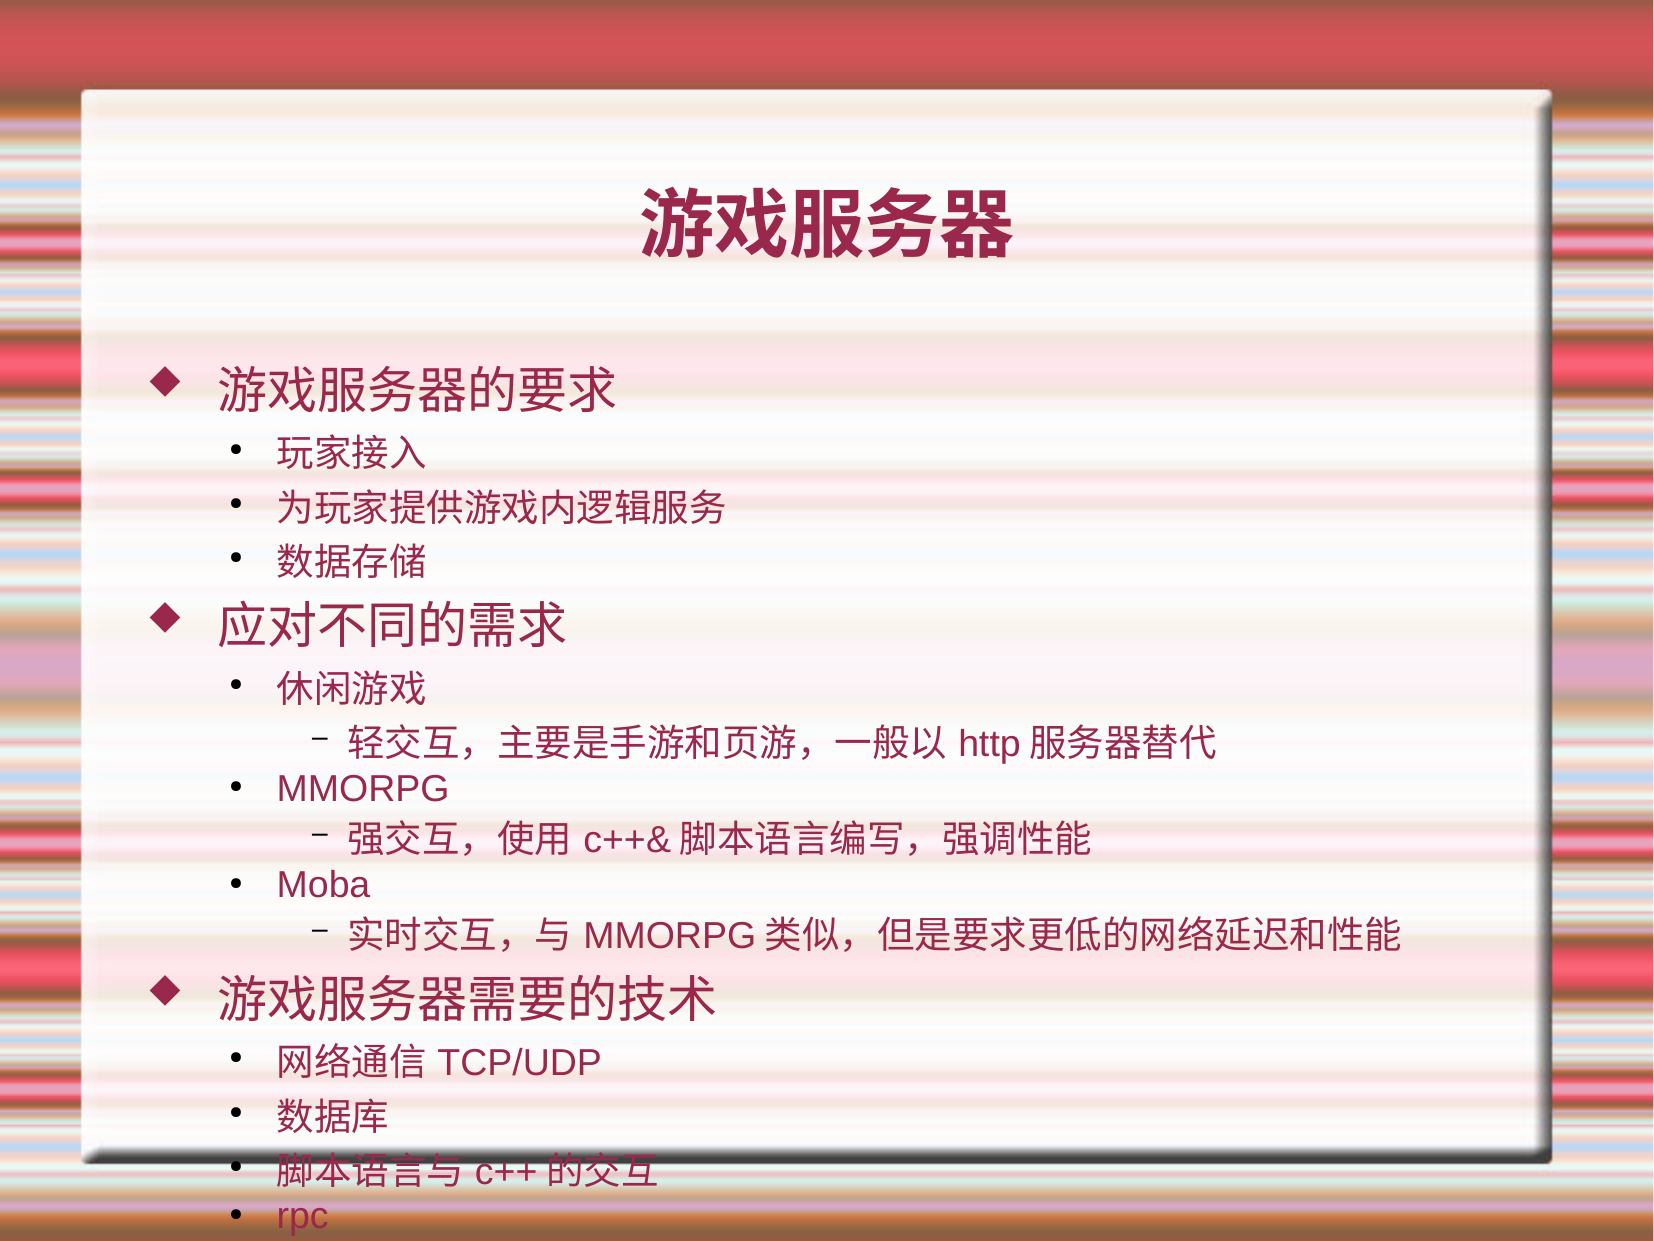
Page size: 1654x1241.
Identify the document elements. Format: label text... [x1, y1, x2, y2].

list 游戏服务器的要求 玩家接入 为玩家提供游戏内逻辑服务 数据存储 应对不同的需求 休闲游戏 轻交互，主要是手游和页游，一般以http服务器替代 MMORPG 强交互，使用c++&脚本语言编写，强调性能 Moba 实时交互，与MMORPG类似，但是要求更低的网络延迟和性能 游戏服务器需要的技术 网络通信TCP/UDP 数据库 脚本语言与c++的交互 rpc [134, 350, 1516, 1132]
title 游戏服务器 [121, 114, 1534, 322]
picture [0, 0, 1654, 1241]
